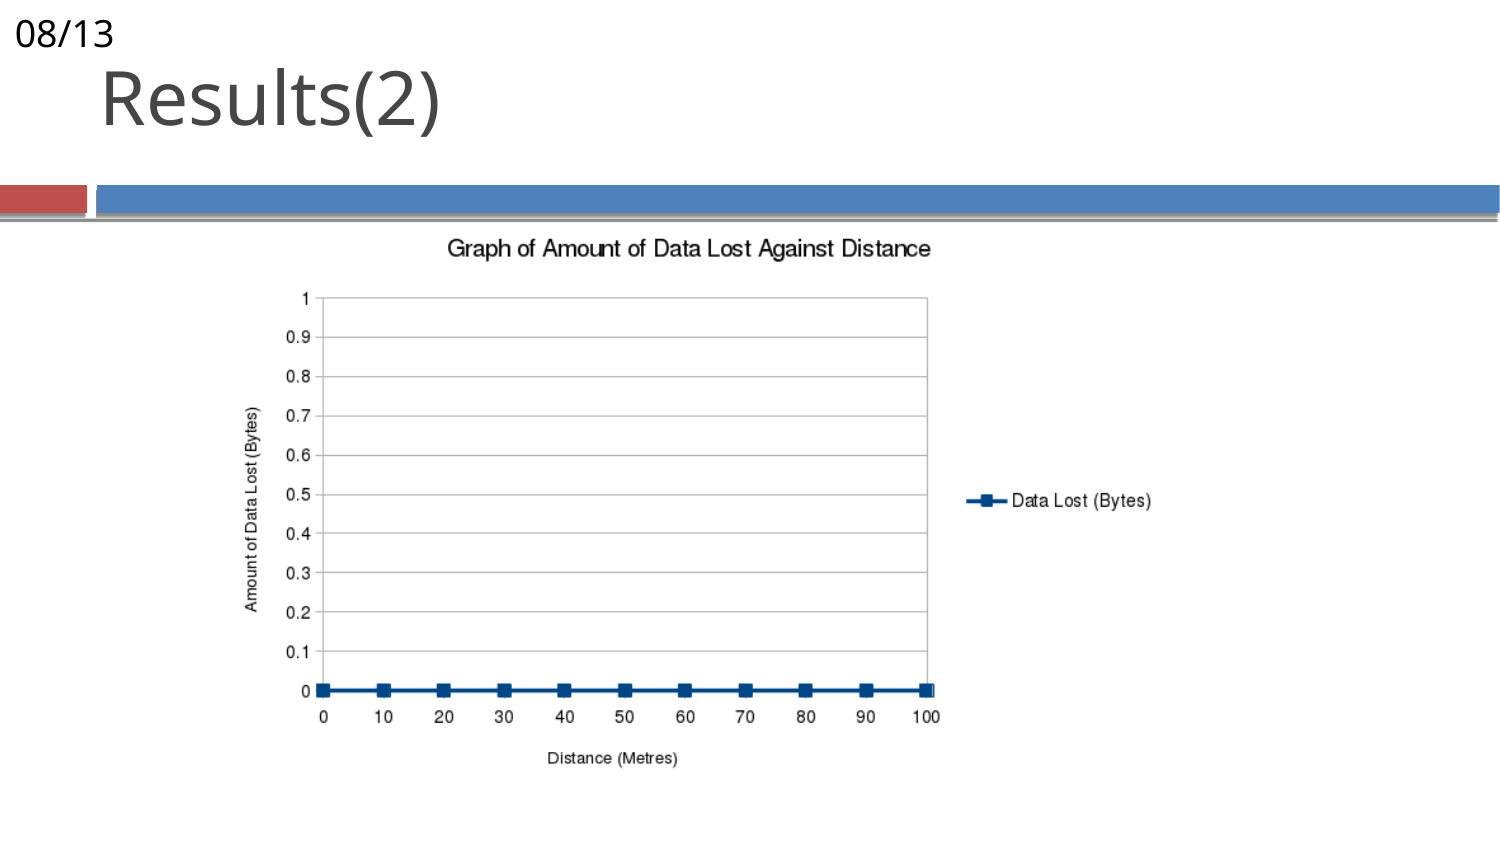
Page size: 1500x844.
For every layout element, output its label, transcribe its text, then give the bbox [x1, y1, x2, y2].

picture [235, 225, 1158, 779]
text_box Results(2) [99, 13, 1438, 179]
text_box 08/13 [0, 0, 151, 64]
